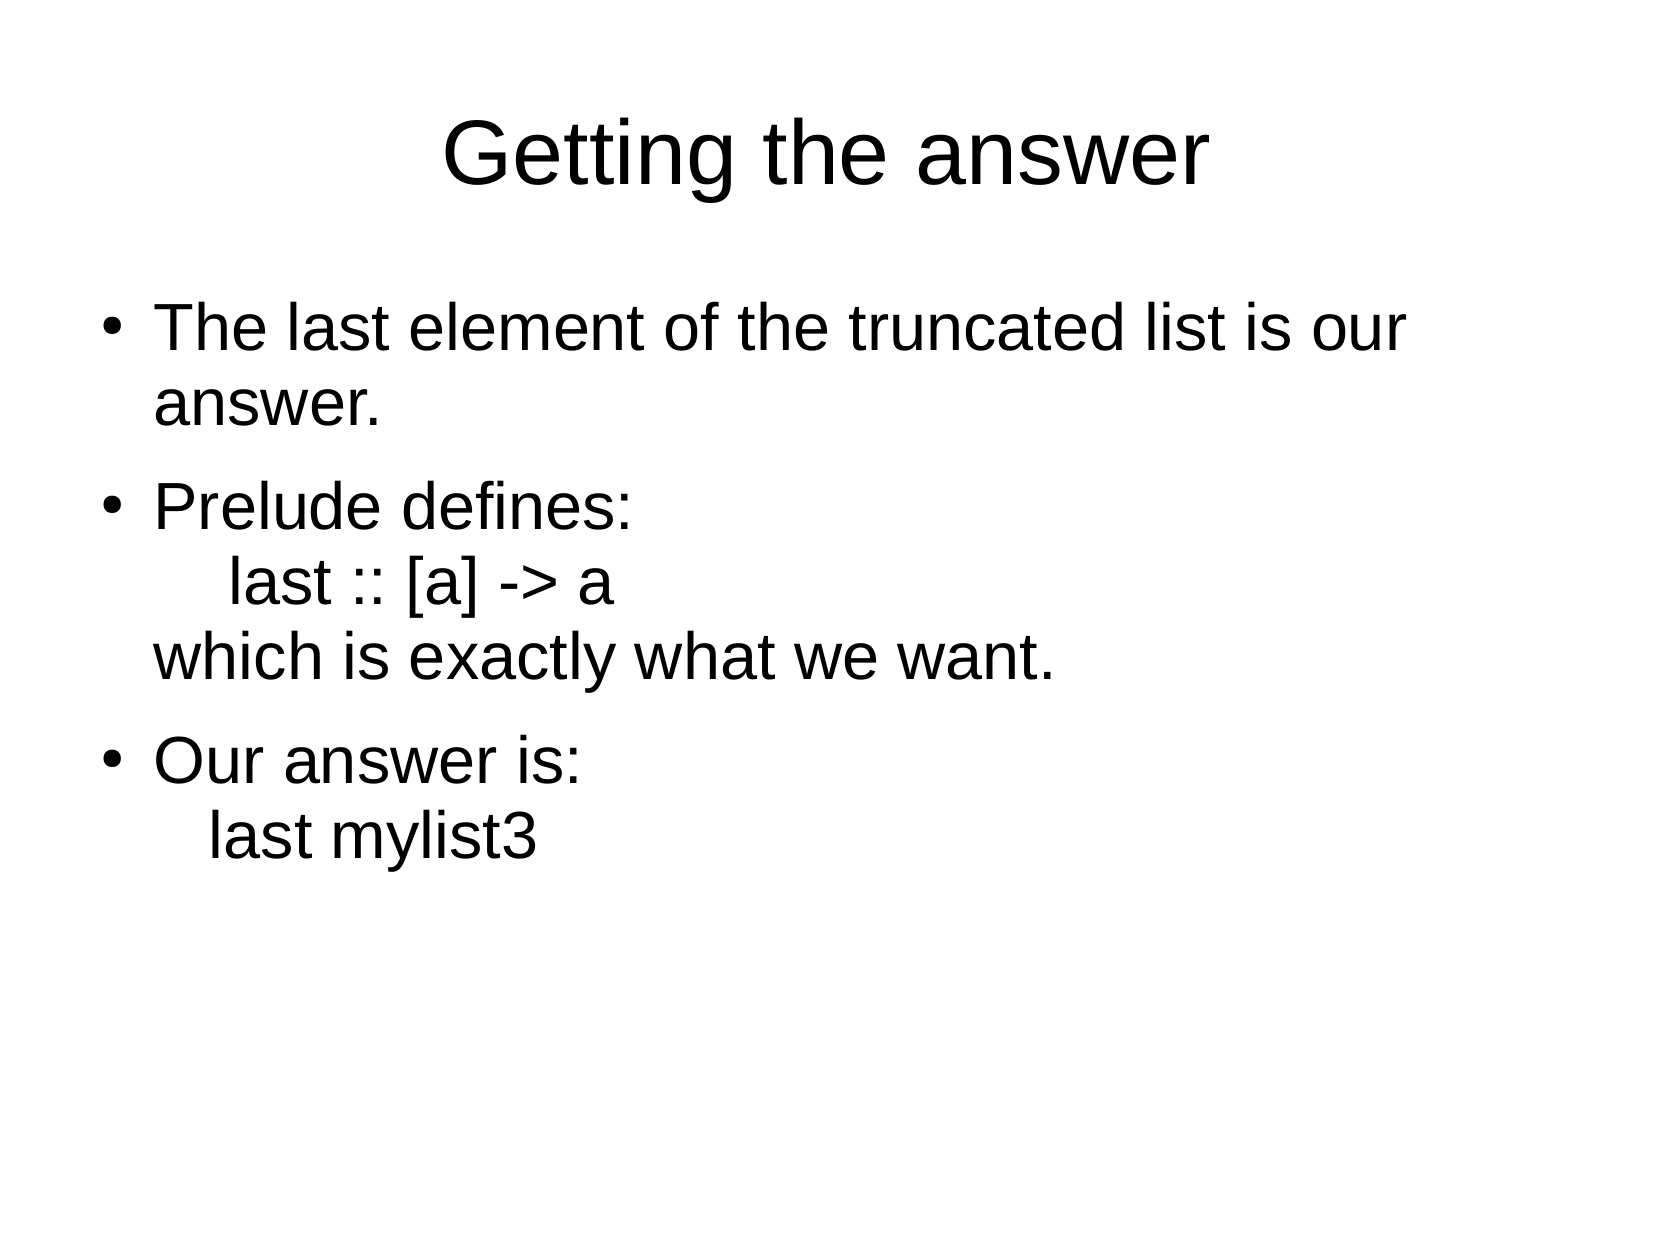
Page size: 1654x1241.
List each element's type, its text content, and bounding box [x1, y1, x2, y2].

title Getting the answer [82, 49, 1571, 257]
list The last element of the truncated list is our answer. Prelude defines: last :: [a] -> a which is exactly what we want. Our answer is: last mylist3 [82, 290, 1571, 1010]
